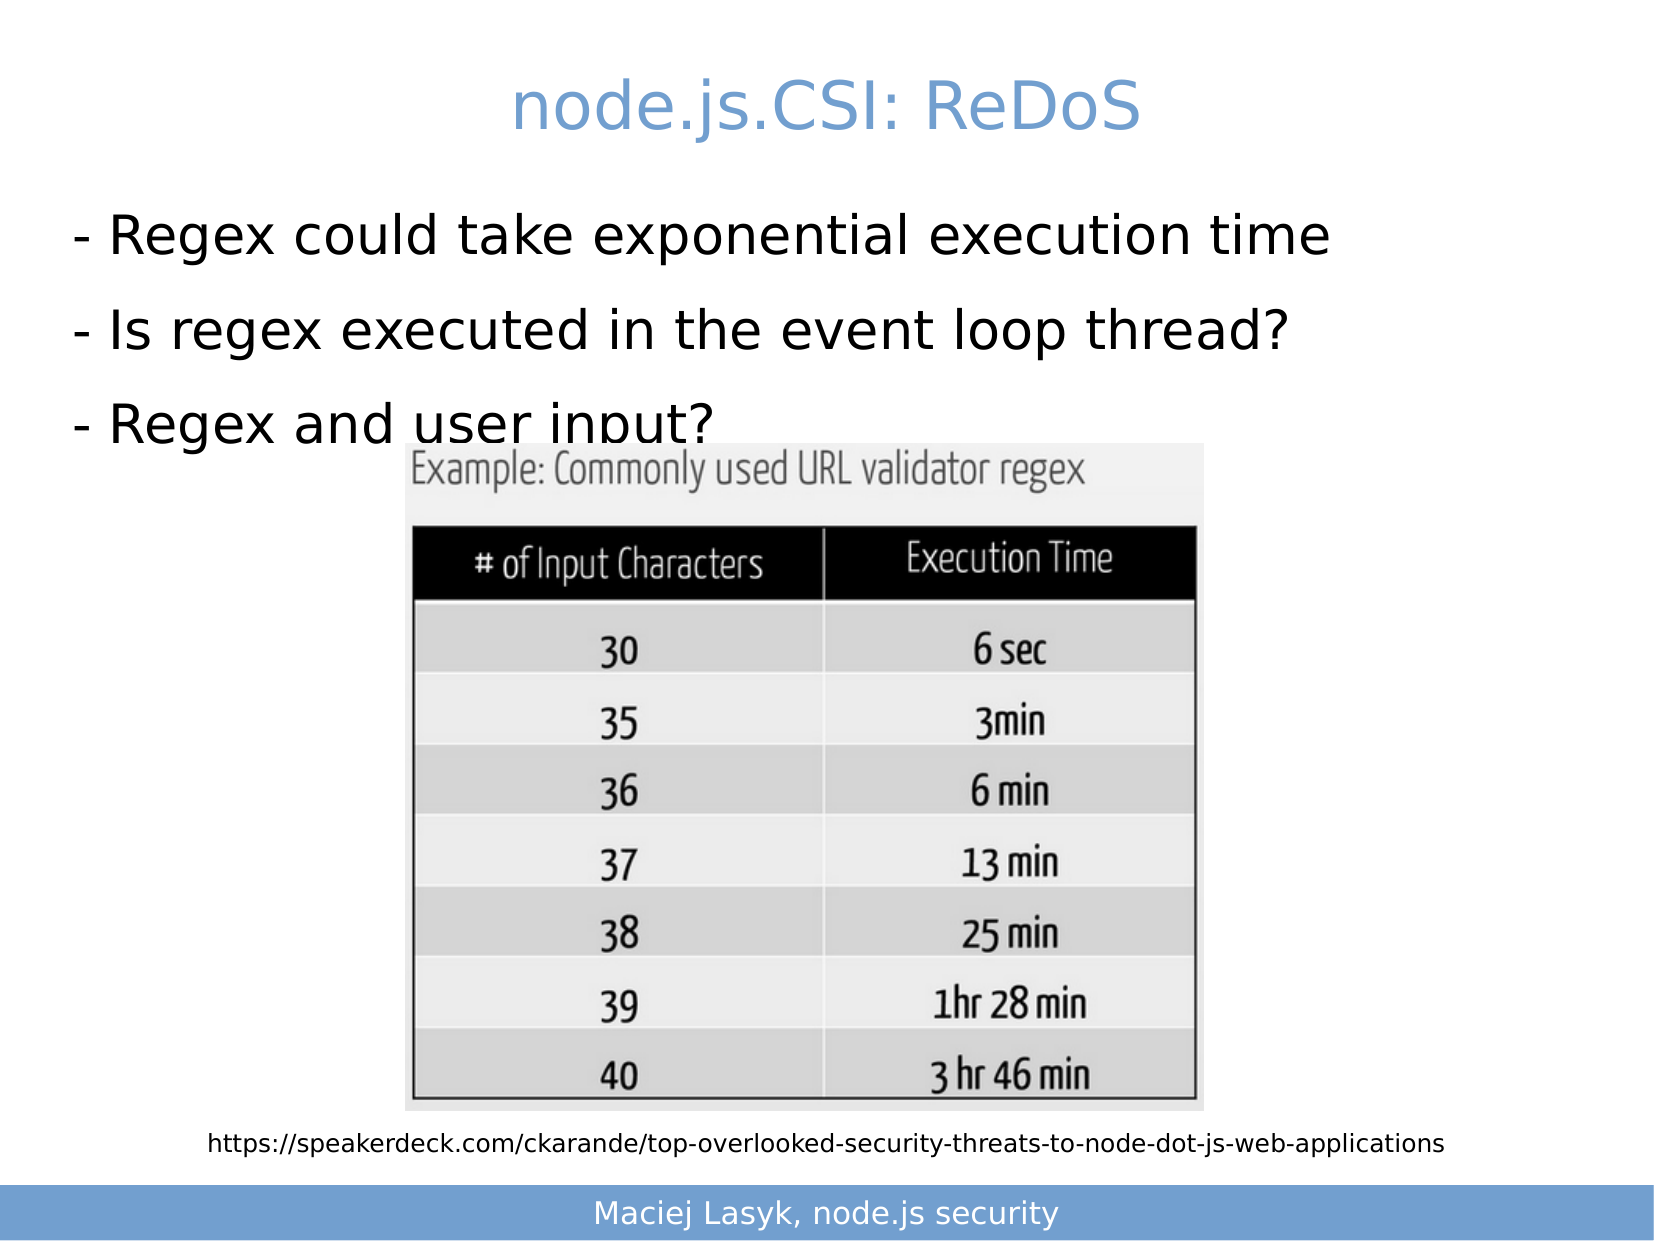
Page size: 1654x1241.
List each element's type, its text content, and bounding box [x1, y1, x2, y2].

text_box - Regex could take exponential execution time - Is regex executed in the event loop thread? - Regex and user input? [57, 165, 1349, 433]
text_box node.js.CSI: ReDoS [495, 60, 1159, 153]
text_box https://speakerdeck.com/ckarande/top-overlooked-security-threats-to-node-dot-js-web-applications [192, 1122, 1462, 1167]
text_box Maciej Lasyk, node.js security [578, 1188, 1076, 1240]
picture [405, 443, 1204, 1111]
text_box [0, 1185, 1654, 1241]
